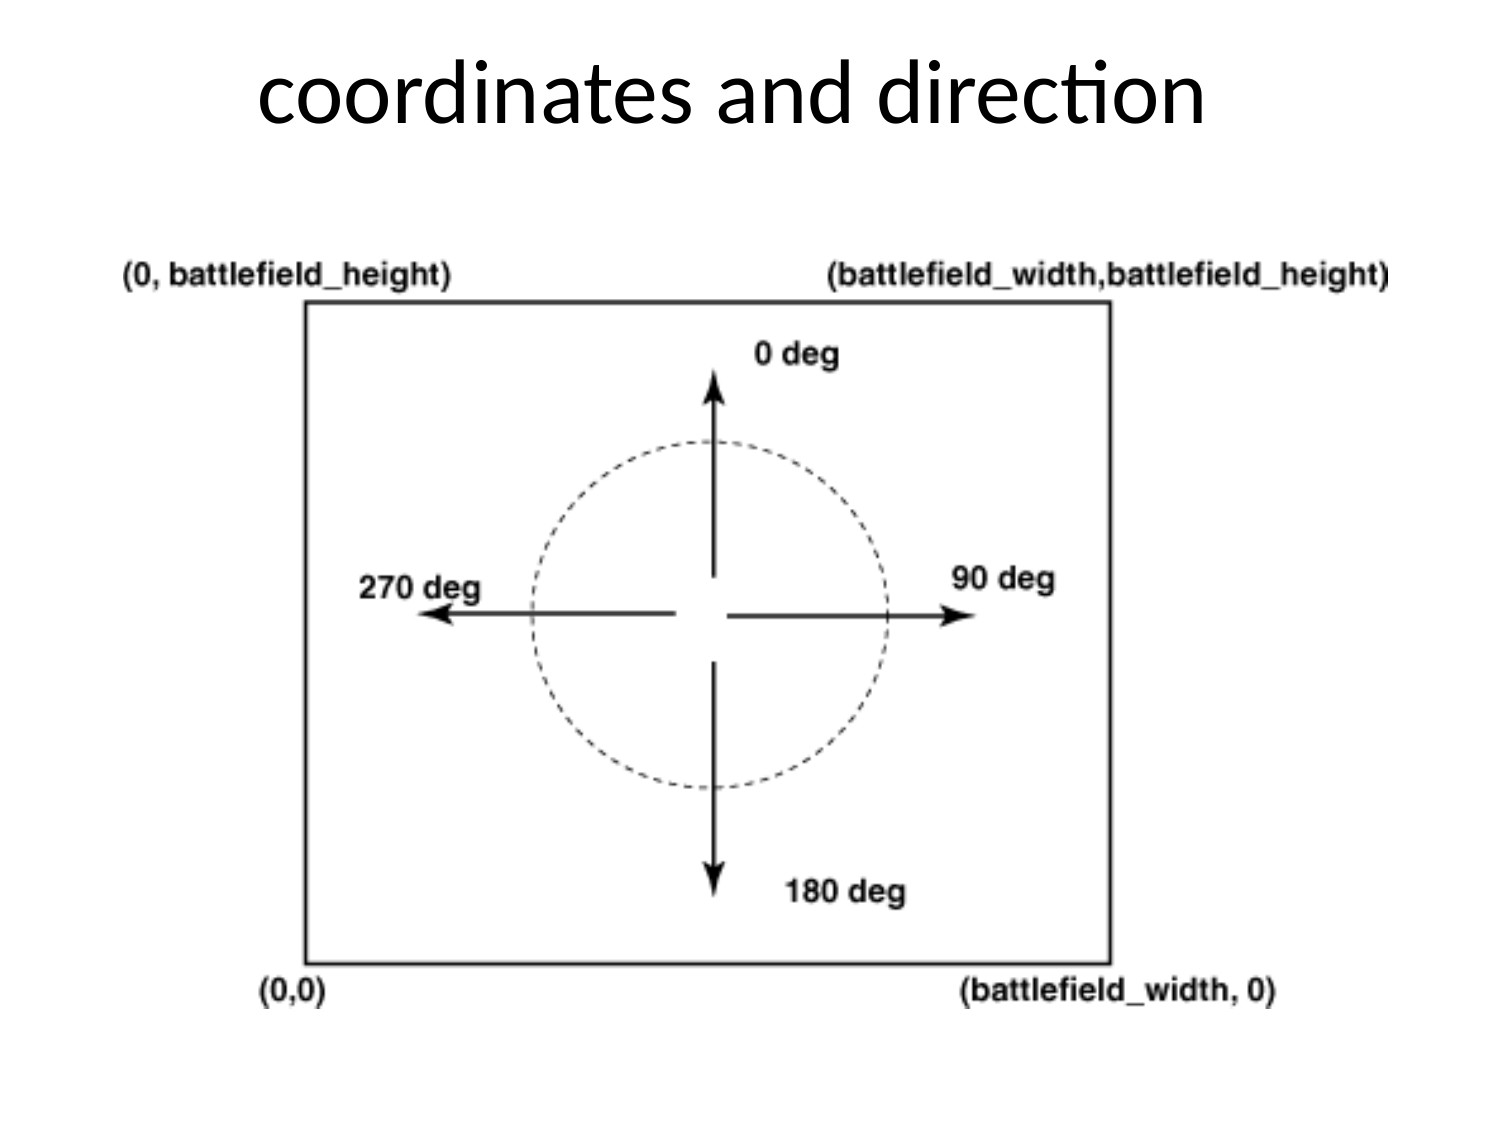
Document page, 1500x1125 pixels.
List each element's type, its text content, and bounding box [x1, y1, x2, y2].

picture [123, 255, 1388, 1009]
title coordinates and direction [62, 16, 1425, 233]
